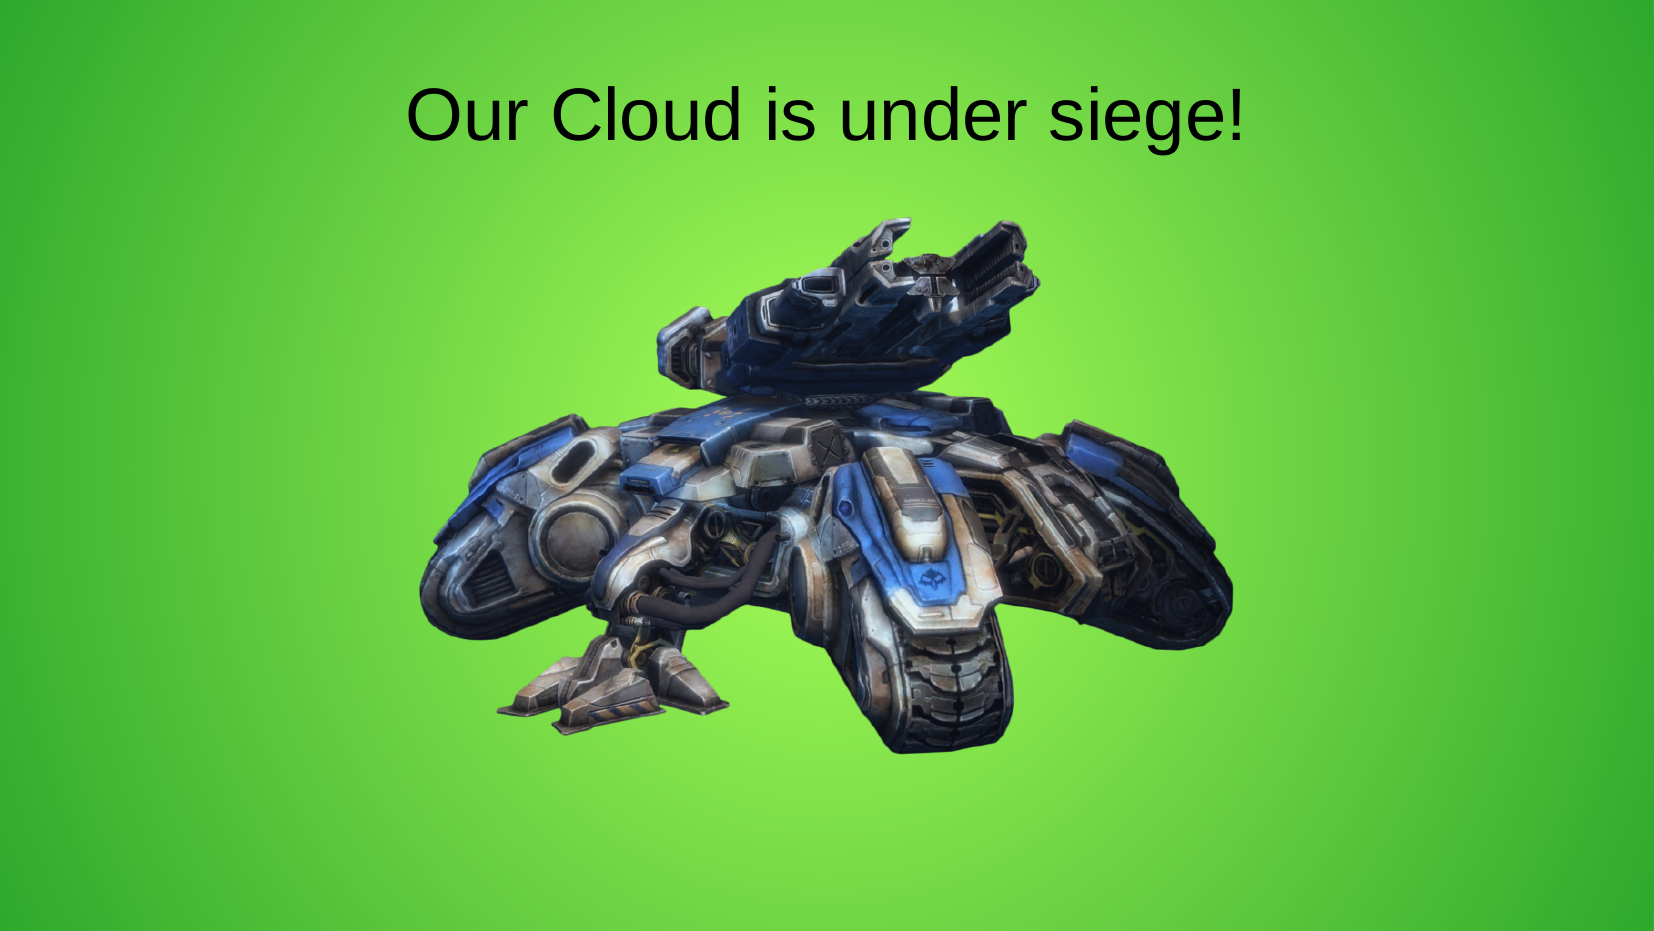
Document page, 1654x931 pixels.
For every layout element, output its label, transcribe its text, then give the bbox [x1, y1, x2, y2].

picture [417, 217, 1236, 758]
title Our Cloud is under siege! [82, 37, 1571, 193]
